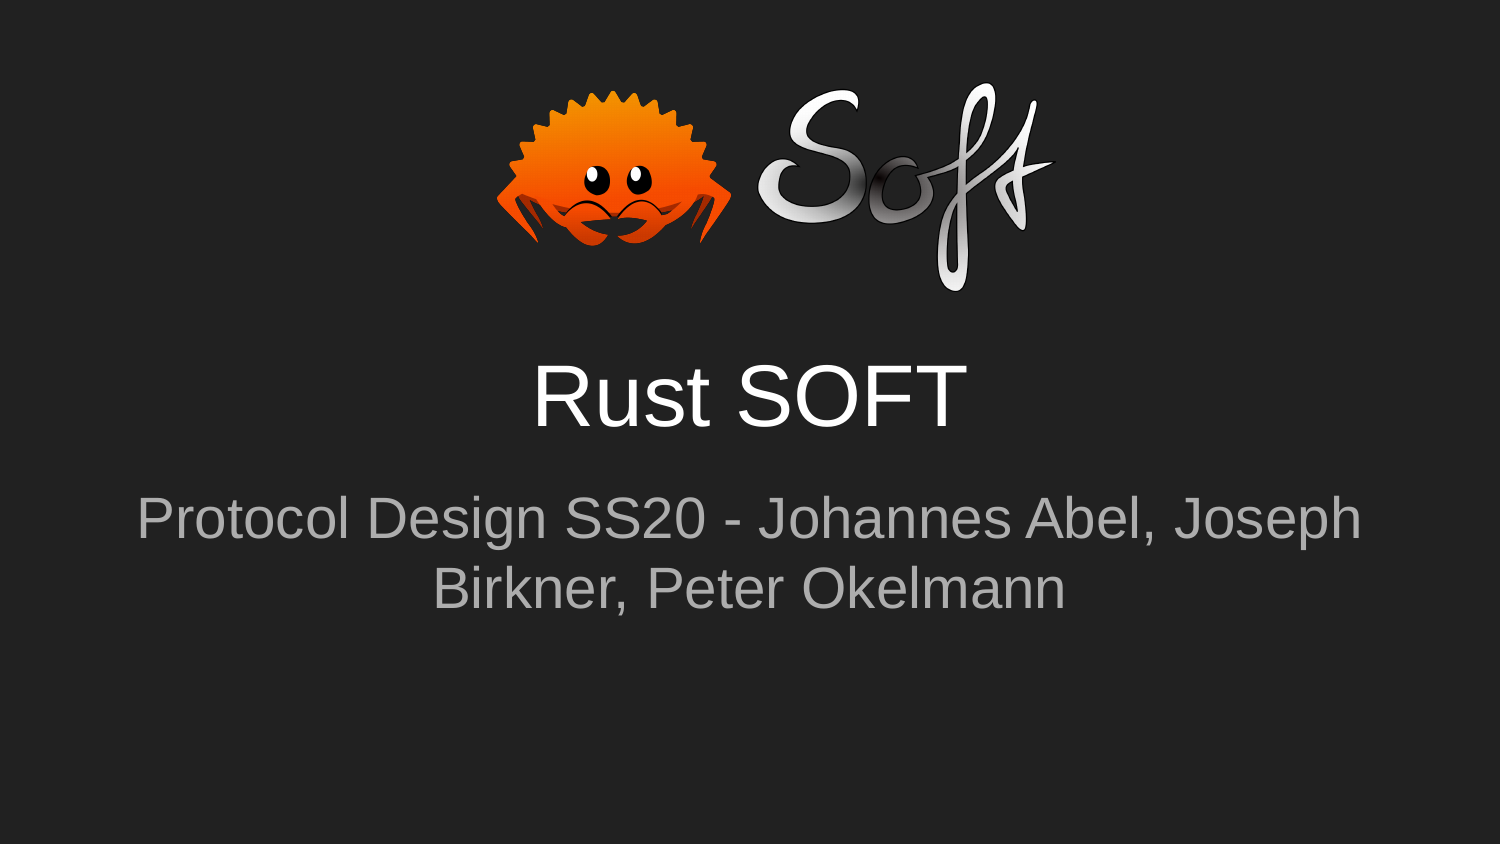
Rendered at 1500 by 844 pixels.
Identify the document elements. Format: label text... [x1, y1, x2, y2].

picture [488, 82, 740, 251]
title Rust SOFT [51, 122, 1449, 459]
subtitle Protocol Design SS20 - Johannes Abel, Joseph Birkner, Peter Okelmann [51, 464, 1449, 595]
picture [757, 82, 1056, 292]
